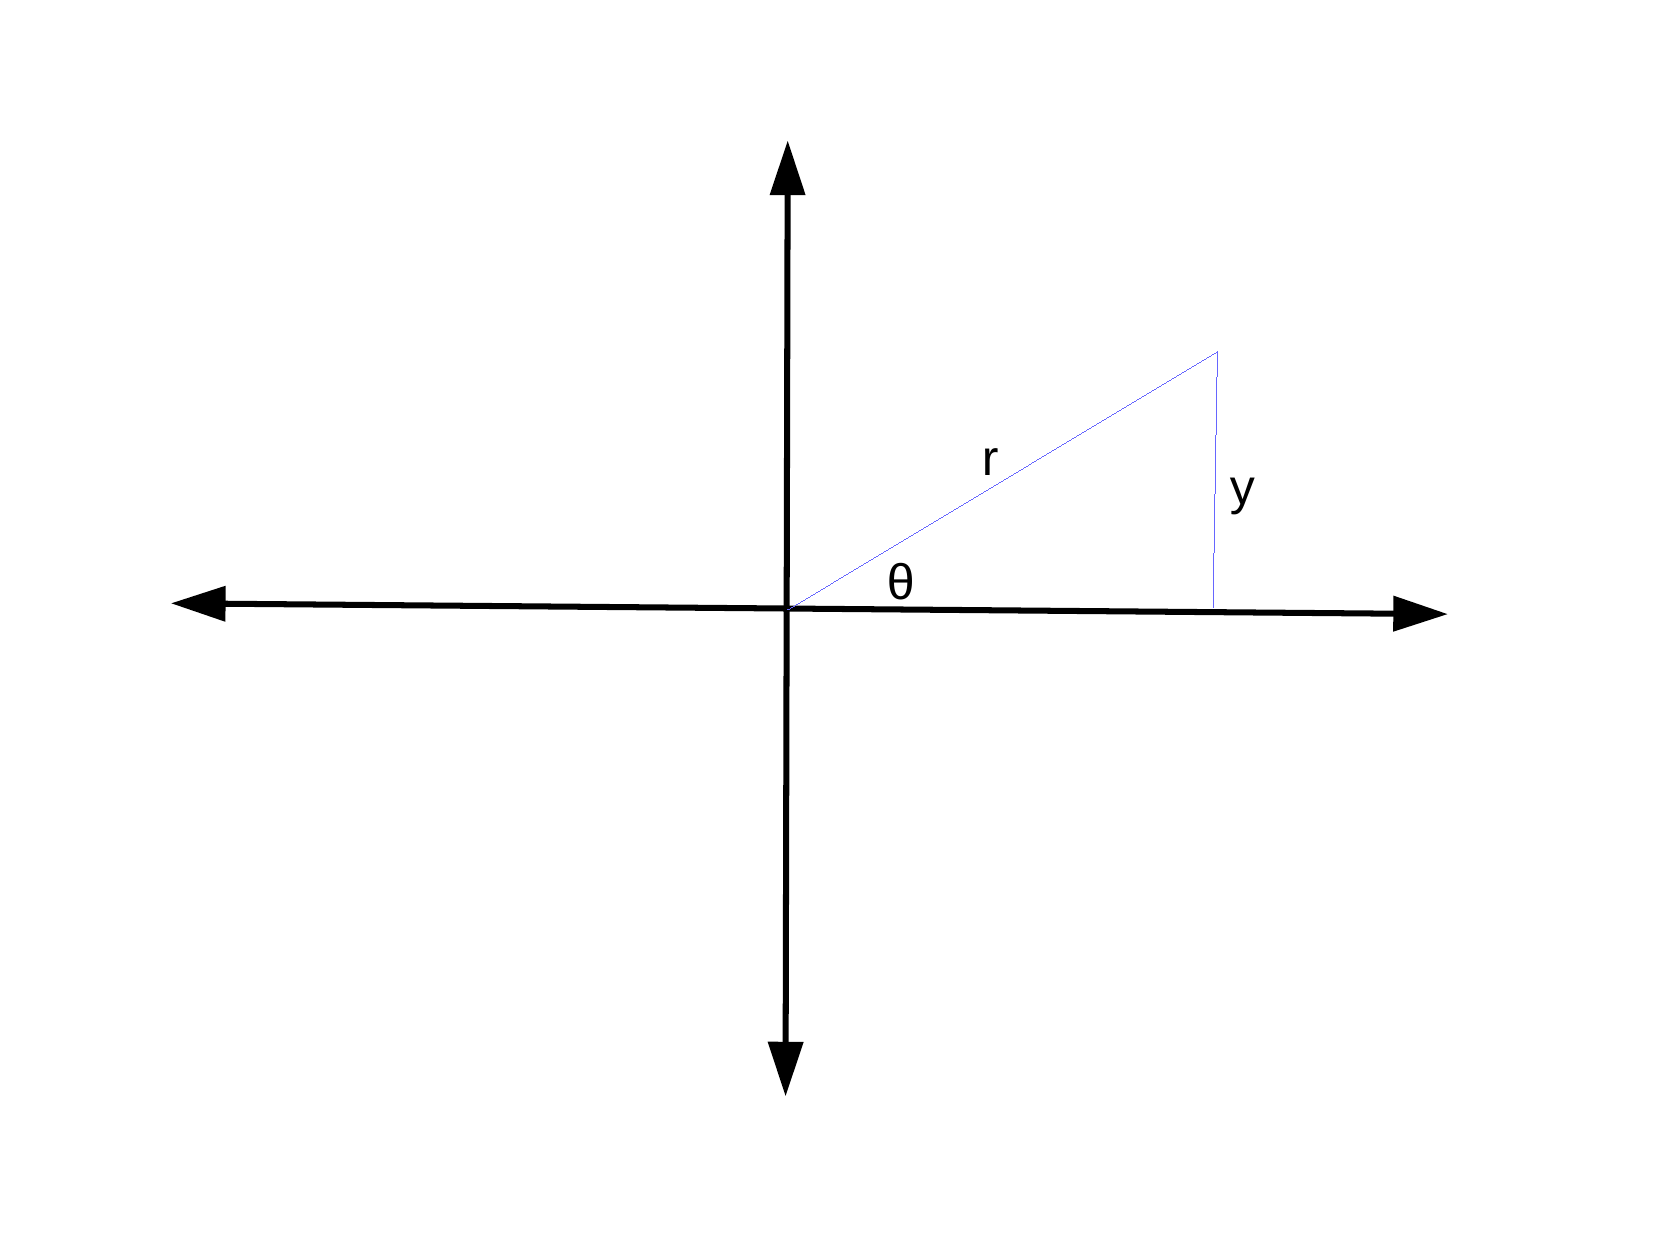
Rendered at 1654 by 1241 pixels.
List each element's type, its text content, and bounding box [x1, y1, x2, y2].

text_box r [967, 422, 1014, 494]
text_box θ [872, 546, 930, 618]
text_box y [1215, 451, 1270, 523]
